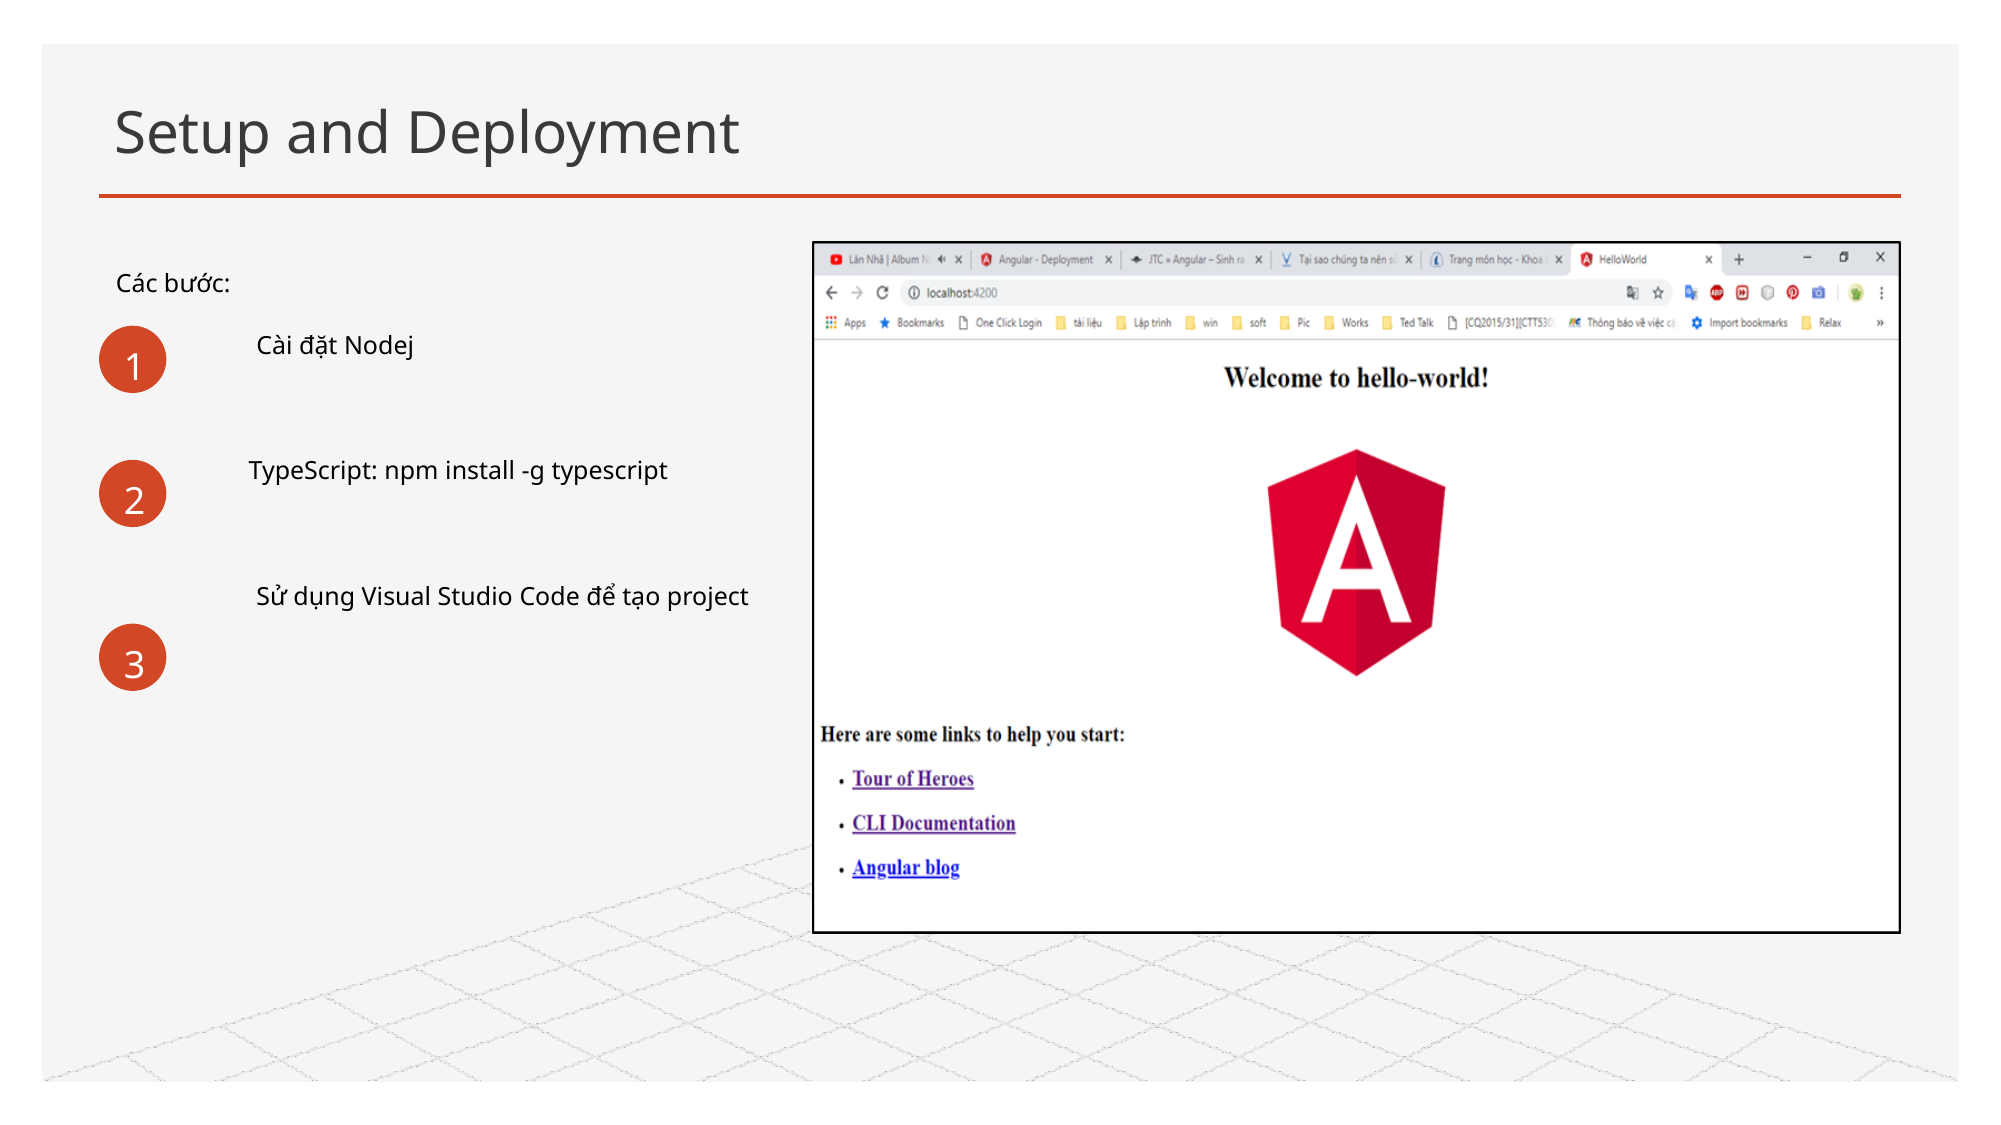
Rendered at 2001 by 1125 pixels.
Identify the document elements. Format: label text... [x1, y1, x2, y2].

picture [812, 241, 1901, 934]
title Setup and Deployment [99, 73, 1901, 197]
text_box 2 [99, 459, 167, 528]
list Các bước: Cài đặt Nodej TypeScript: npm install -g typescript Sử dụng Visual Studio Code để tạo project [99, 263, 873, 1052]
text_box 3 [99, 623, 167, 691]
text_box 1 [99, 325, 167, 393]
